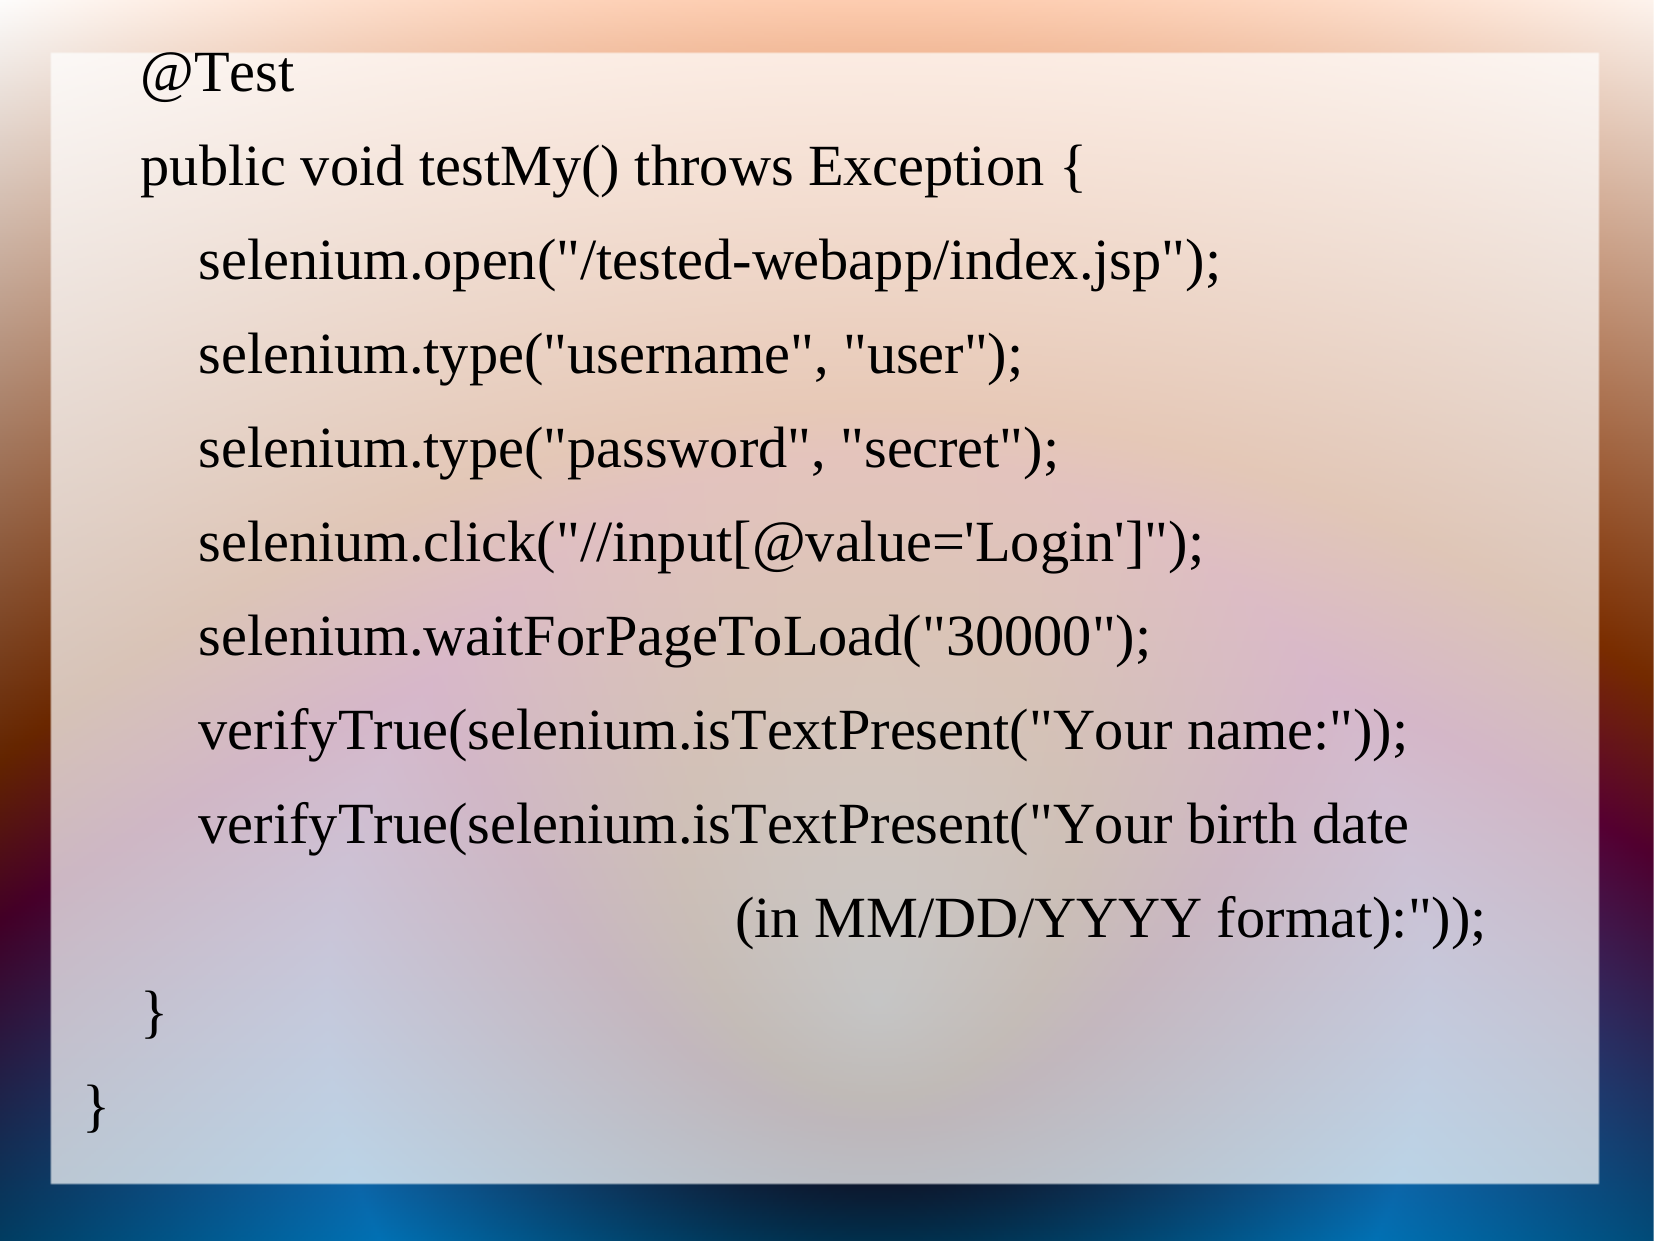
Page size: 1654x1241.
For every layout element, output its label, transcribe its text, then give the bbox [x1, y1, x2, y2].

list @Test public void testMy() throws Exception { selenium.open("/tested-webapp/index.jsp"); selenium.type("username", "user"); selenium.type("password", "secret"); selenium.click("//input[@value='Login']"); selenium.waitForPageToLoad("30000"); verifyTrue(selenium.isTextPresent("Your name:")); verifyTrue(selenium.isTextPresent("Your birth date (in MM/DD/YYYY format):")); } } [82, 39, 1571, 1241]
picture [0, 0, 1654, 1241]
